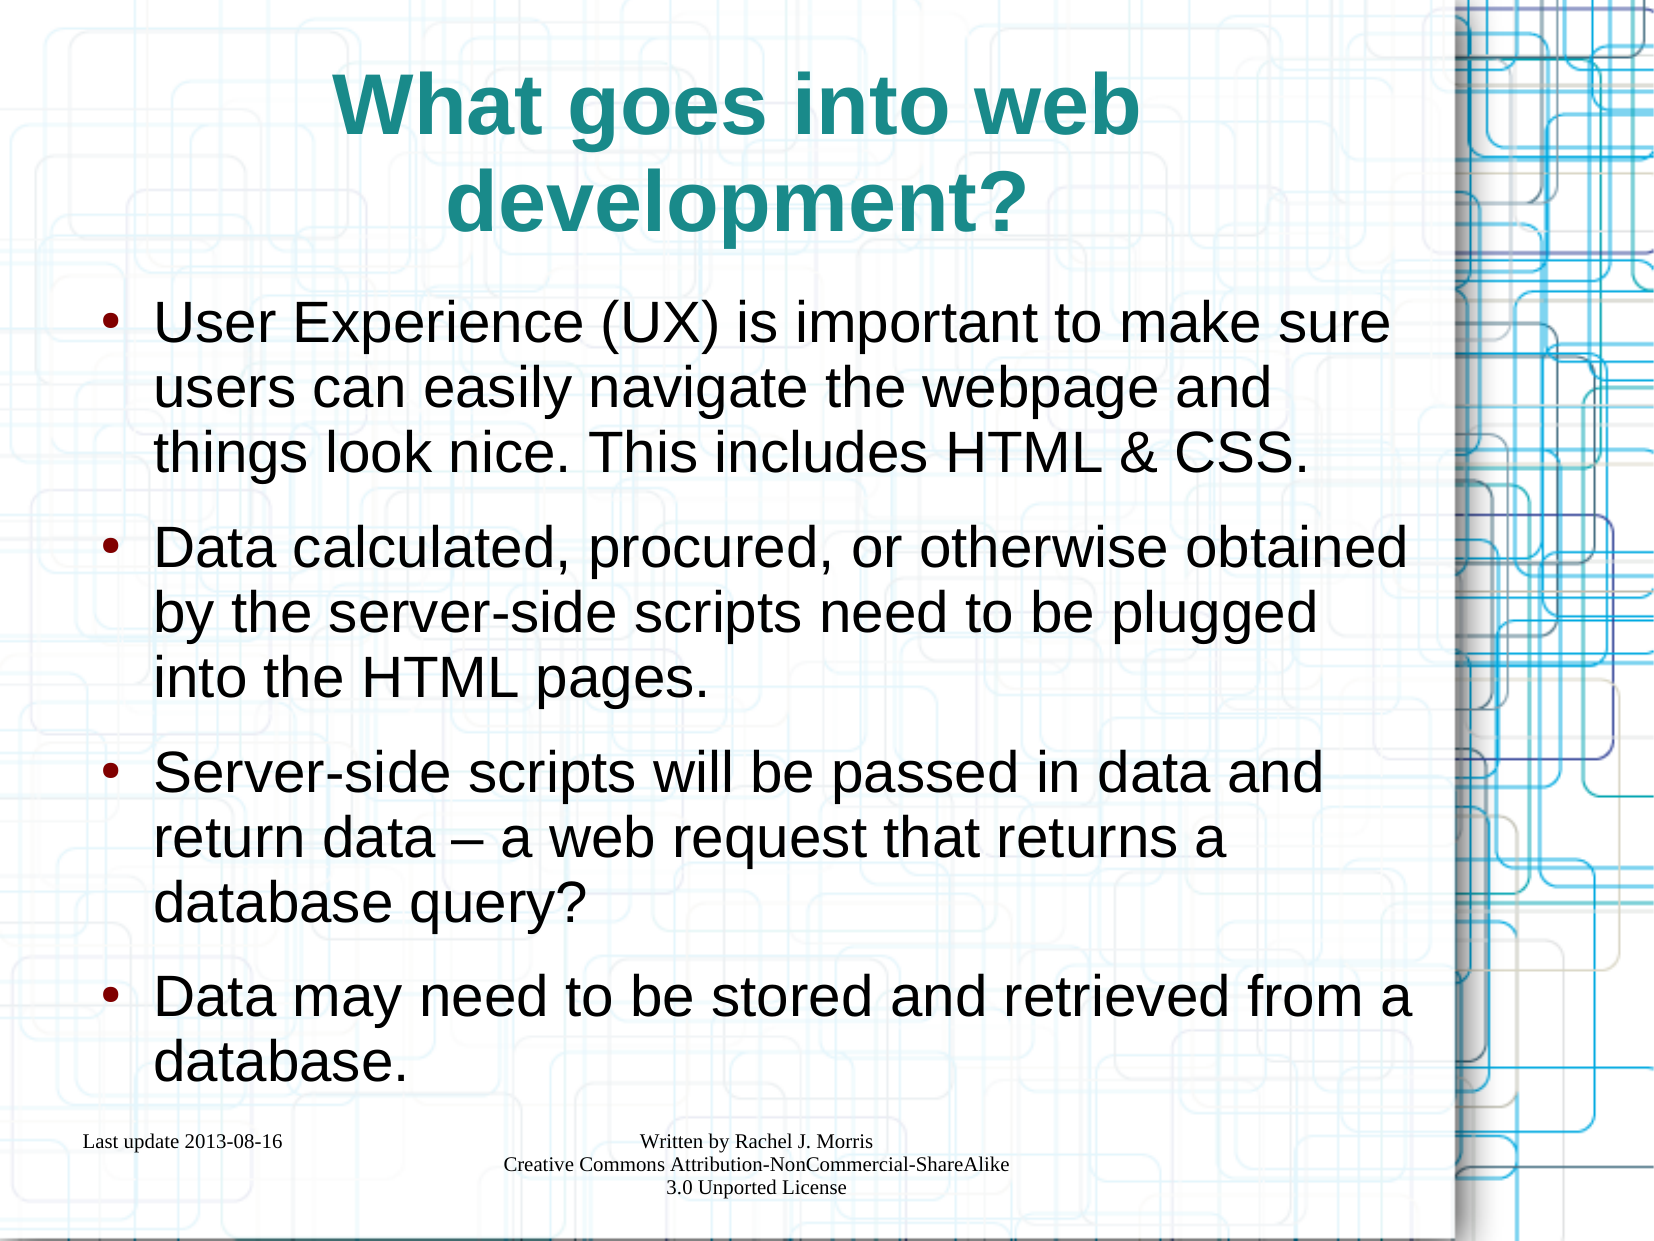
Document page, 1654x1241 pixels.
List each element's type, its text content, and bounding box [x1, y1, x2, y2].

picture [0, 0, 1654, 1241]
list User Experience (UX) is important to make sure users can easily navigate the webpage and things look nice. This includes HTML & CSS. Data calculated, procured, or otherwise obtained by the server-side scripts need to be plugged into the HTML pages. Server-side scripts will be passed in data and return data – a web request that returns a database query? Data may need to be stored and retrieved from a database. [82, 290, 1418, 1095]
title What goes into web development? [59, 49, 1418, 257]
